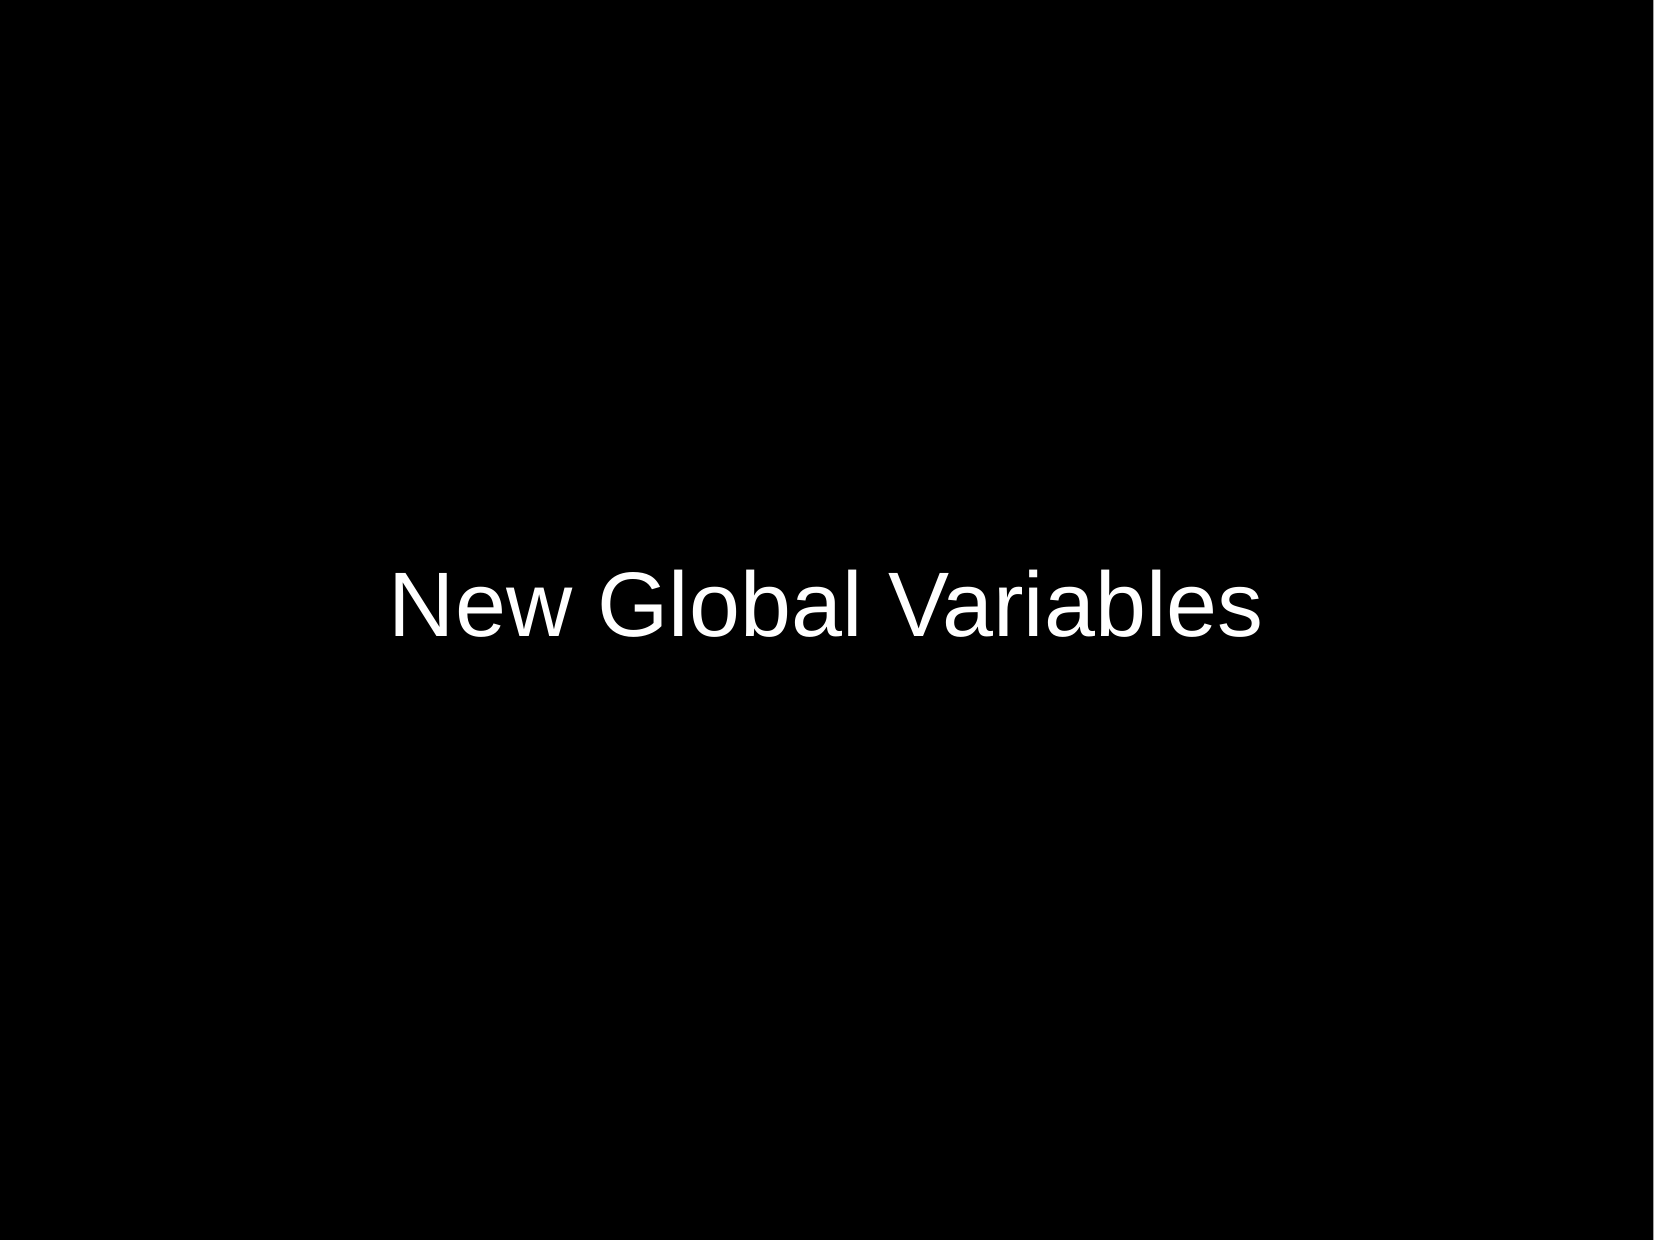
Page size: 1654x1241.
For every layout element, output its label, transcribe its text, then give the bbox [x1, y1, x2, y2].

title New Global Variables [82, 501, 1571, 709]
